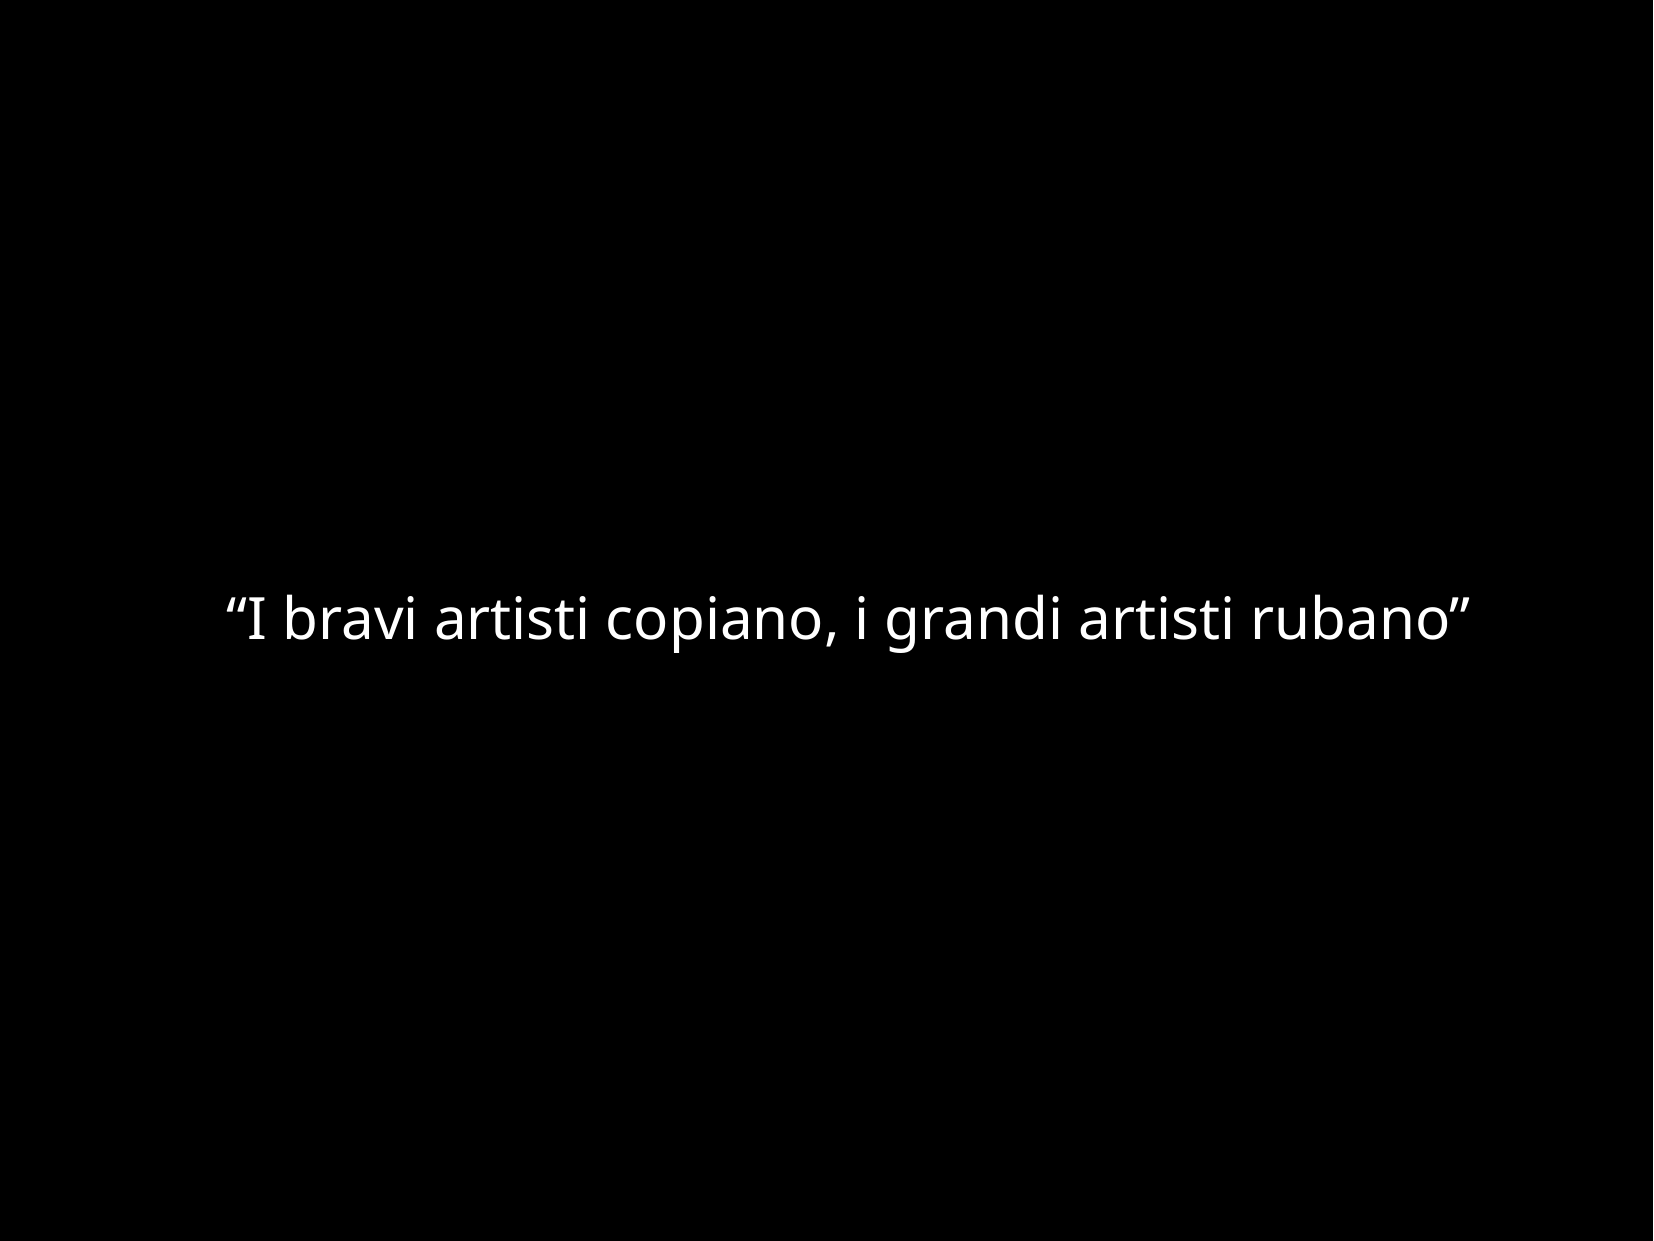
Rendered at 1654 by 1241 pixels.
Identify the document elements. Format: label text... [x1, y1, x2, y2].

title “I bravi artisti copiano, i grandi artisti rubano” [105, 512, 1593, 721]
